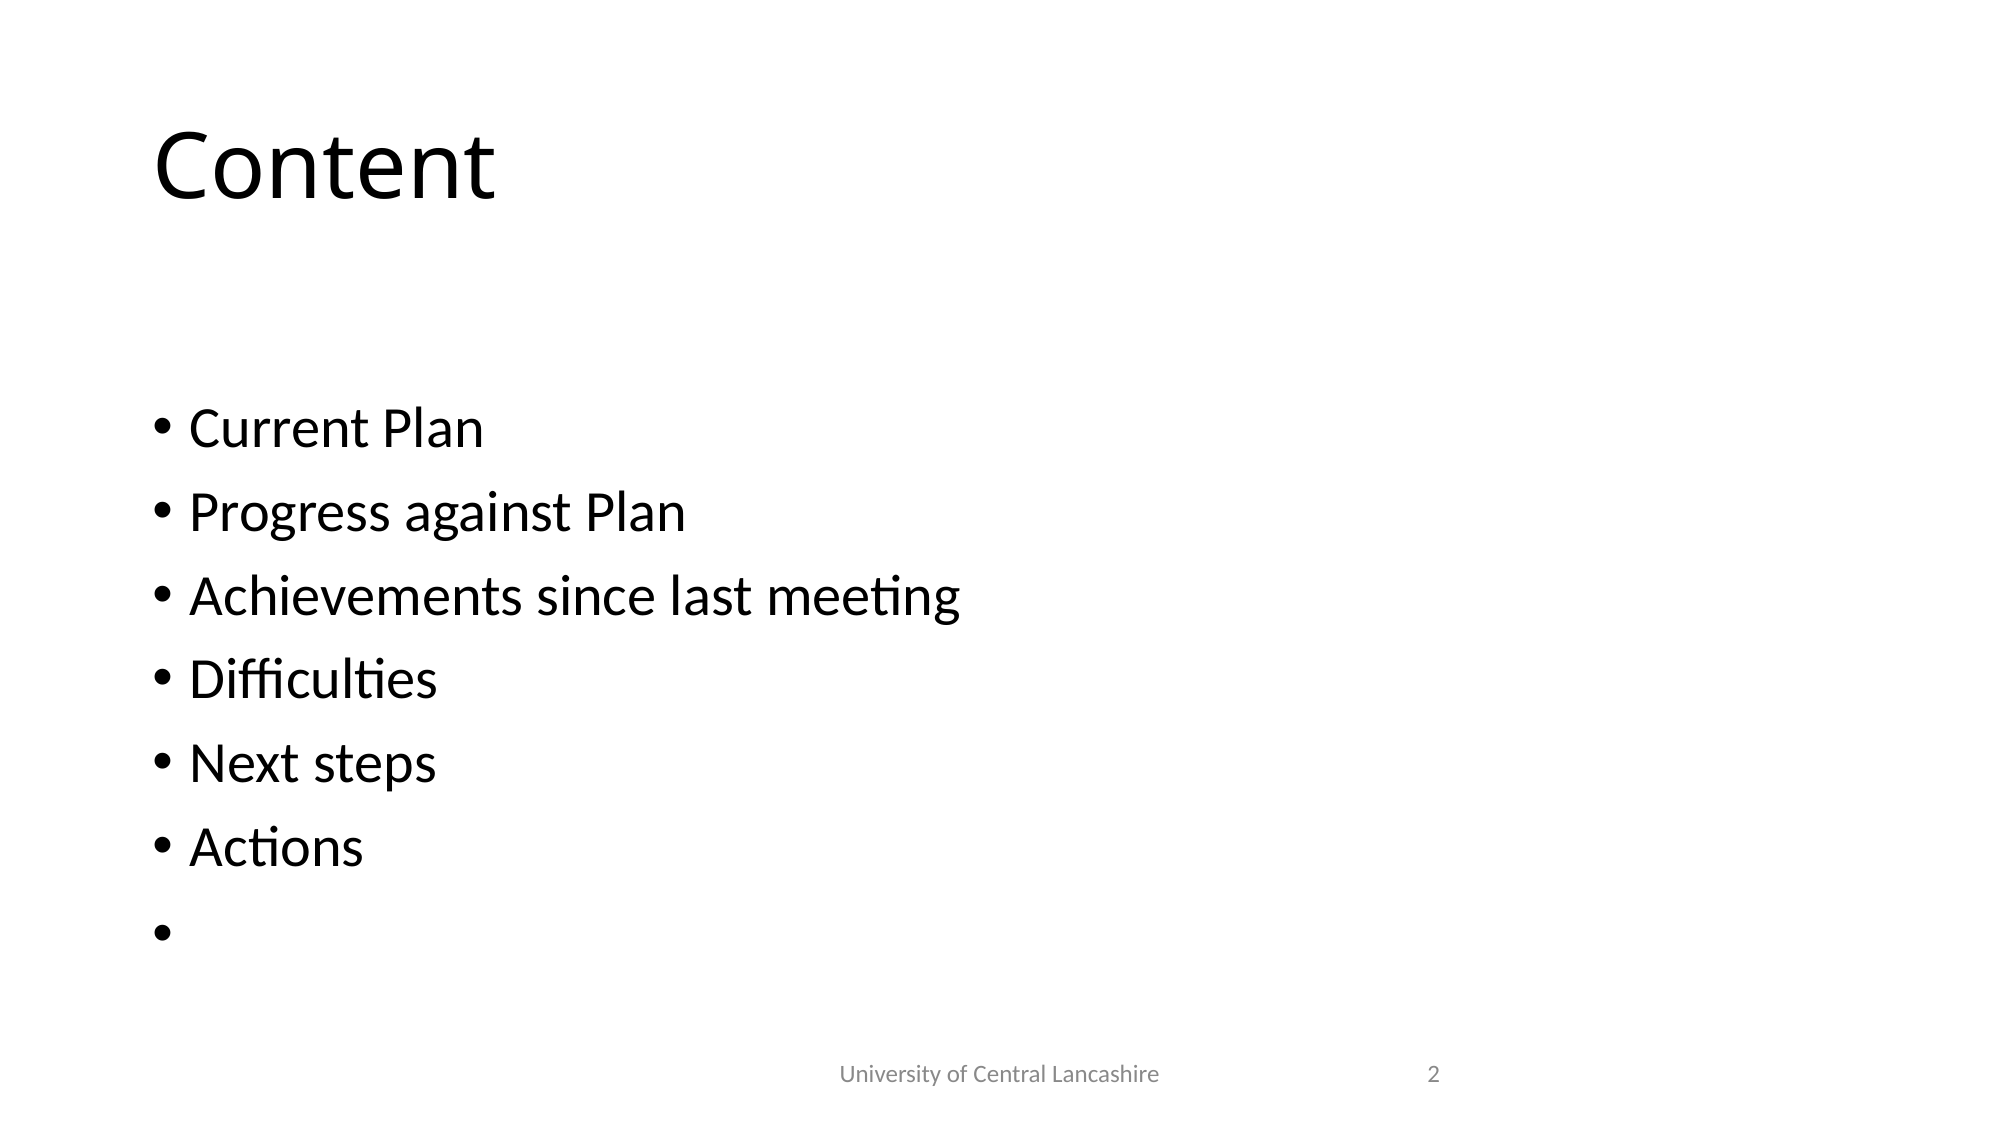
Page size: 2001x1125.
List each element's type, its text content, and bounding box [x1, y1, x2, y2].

title Content [137, 59, 1863, 278]
text_box [1412, 1042, 1863, 1103]
list Current Plan Progress against Plan Achievements since last meeting Difficulties Next steps Actions [137, 299, 1863, 1014]
text_box University of Central Lancashire [662, 1042, 1338, 1103]
